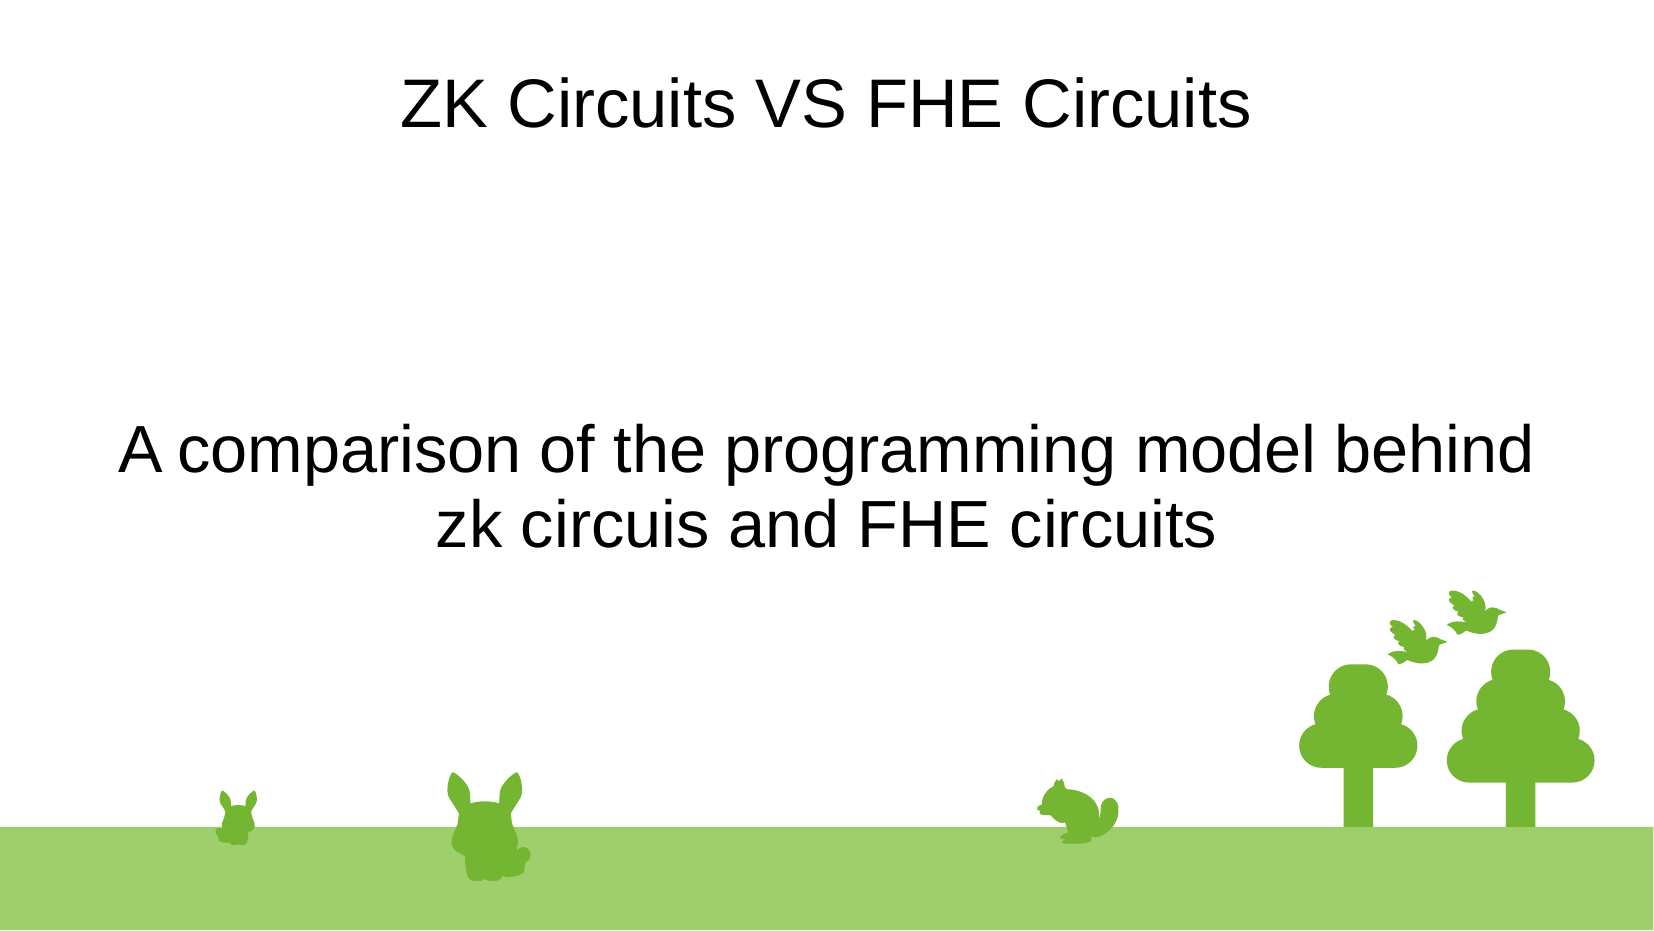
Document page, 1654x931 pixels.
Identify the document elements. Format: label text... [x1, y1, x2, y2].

subtitle A comparison of the programming model behind zk circuis and FHE circuits [88, 206, 1565, 768]
title ZK Circuits VS FHE Circuits [88, 29, 1565, 178]
